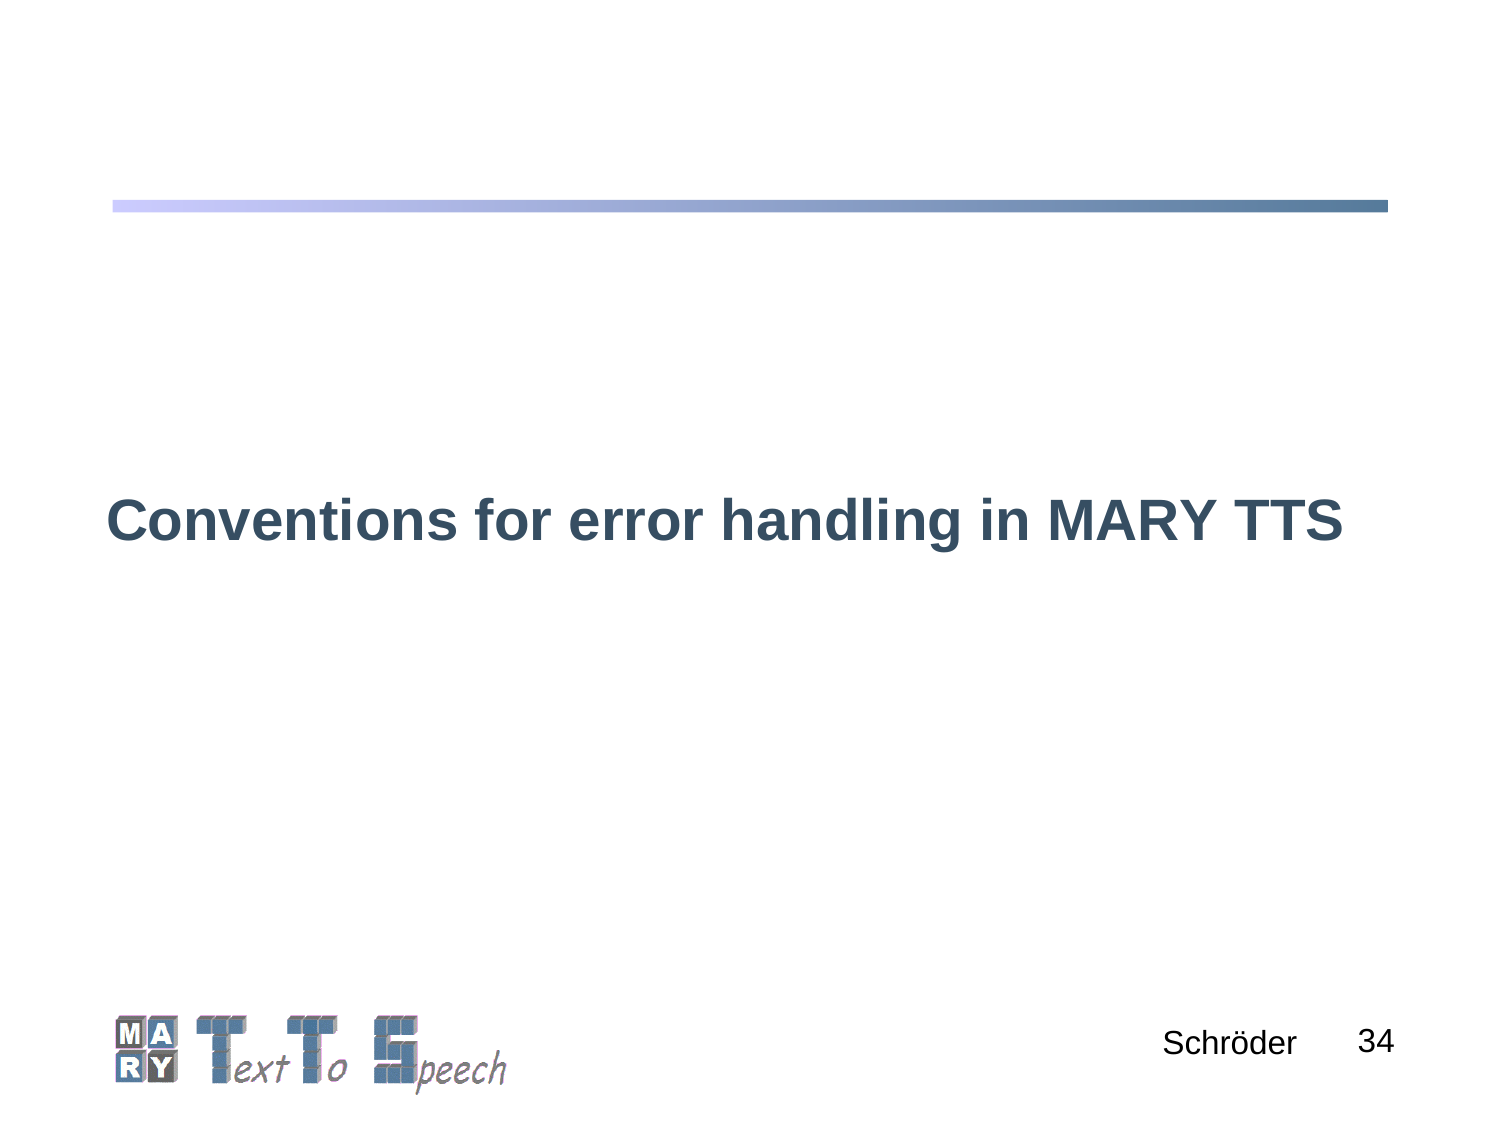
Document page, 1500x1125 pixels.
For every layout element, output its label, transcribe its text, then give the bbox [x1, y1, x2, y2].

picture [112, 1012, 507, 1096]
title Conventions for error handling in MARY TTS [88, 456, 1363, 591]
